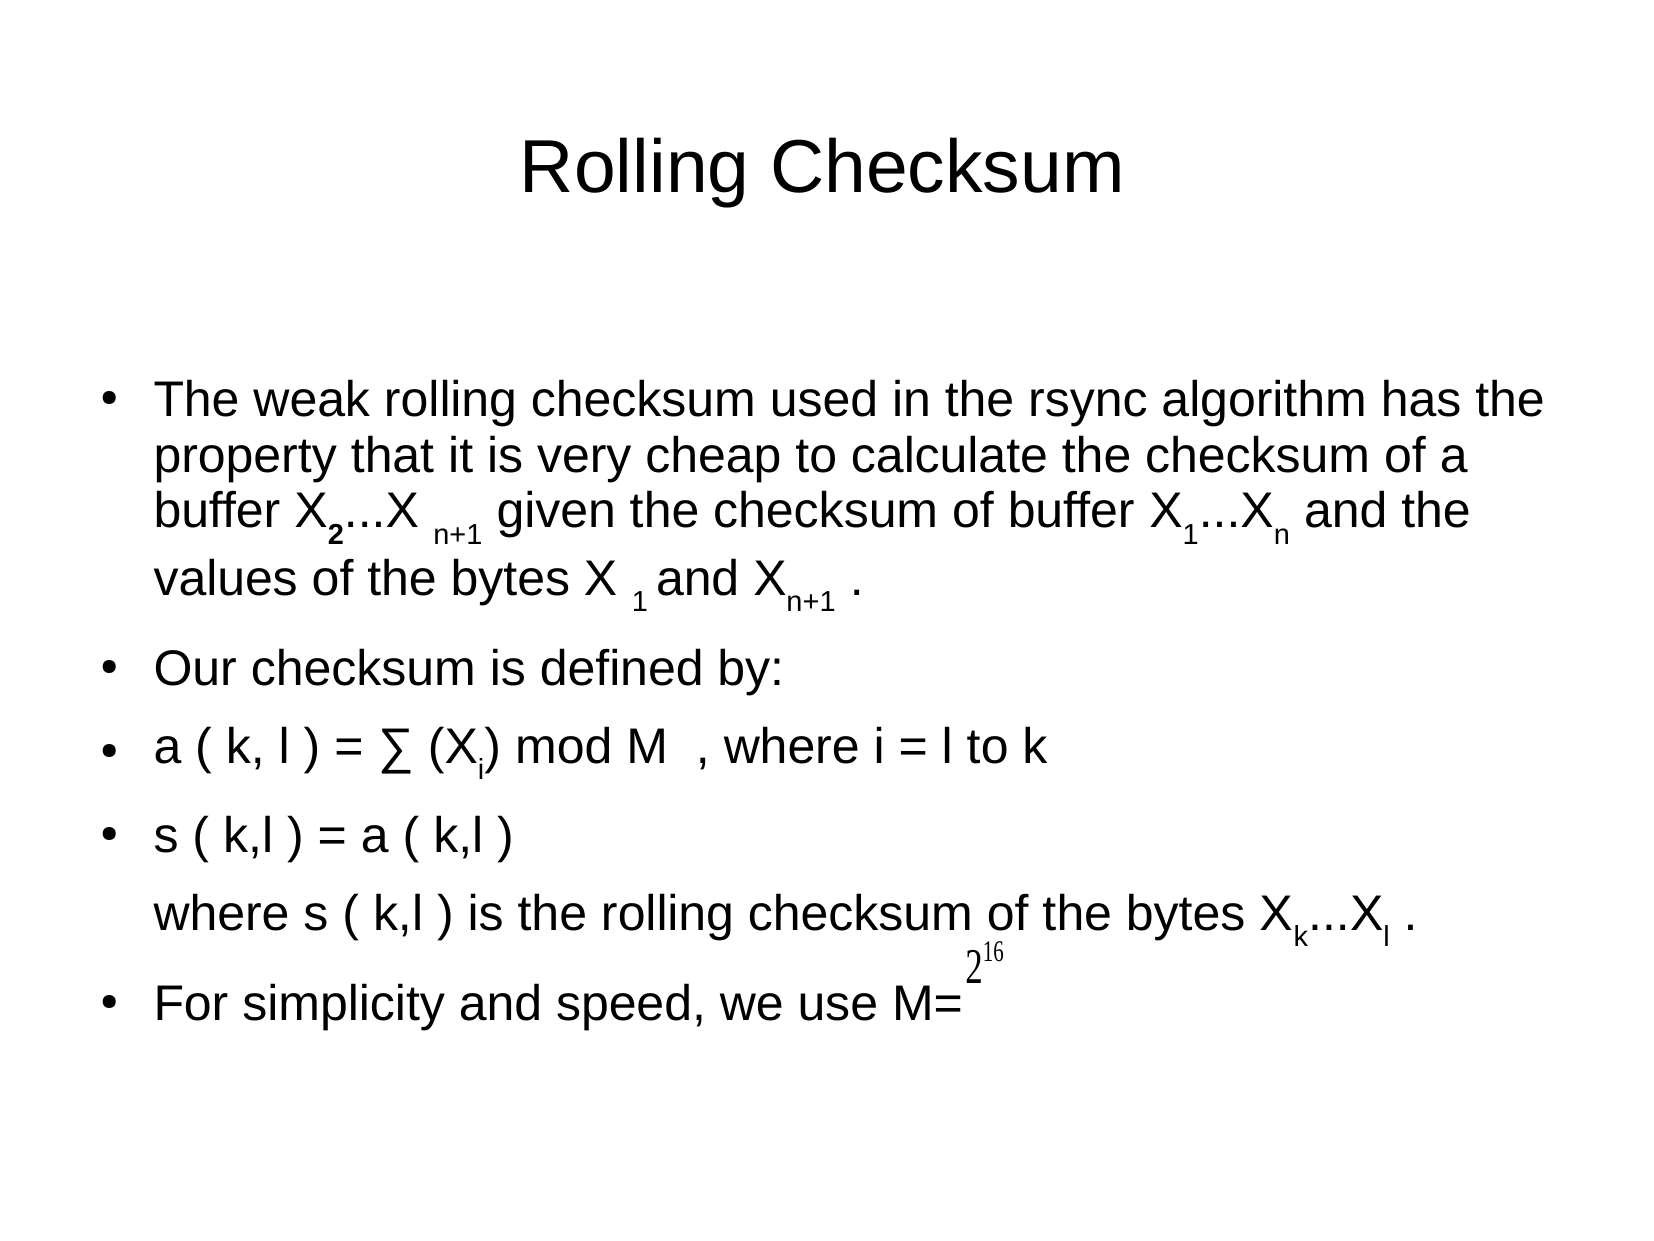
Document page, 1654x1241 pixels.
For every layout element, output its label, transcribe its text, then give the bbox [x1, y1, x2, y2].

title Rolling Checksum [78, 62, 1567, 270]
list The weak rolling checksum used in the rsync algorithm has the property that it is very cheap to calculate the checksum of a buffer X2...X n+1 given the checksum of buffer X1...Xn and the values of the bytes X 1 and Xn+1 . Our checksum is defined by: a ( k, l ) = ∑ (Xi) mod M , where i = l to k s ( k,l ) = a ( k,l ) where s ( k,l ) is the rolling checksum of the bytes Xk...Xl . For simplicity and speed, we use M= [82, 293, 1571, 1075]
chart [956, 933, 1123, 1052]
